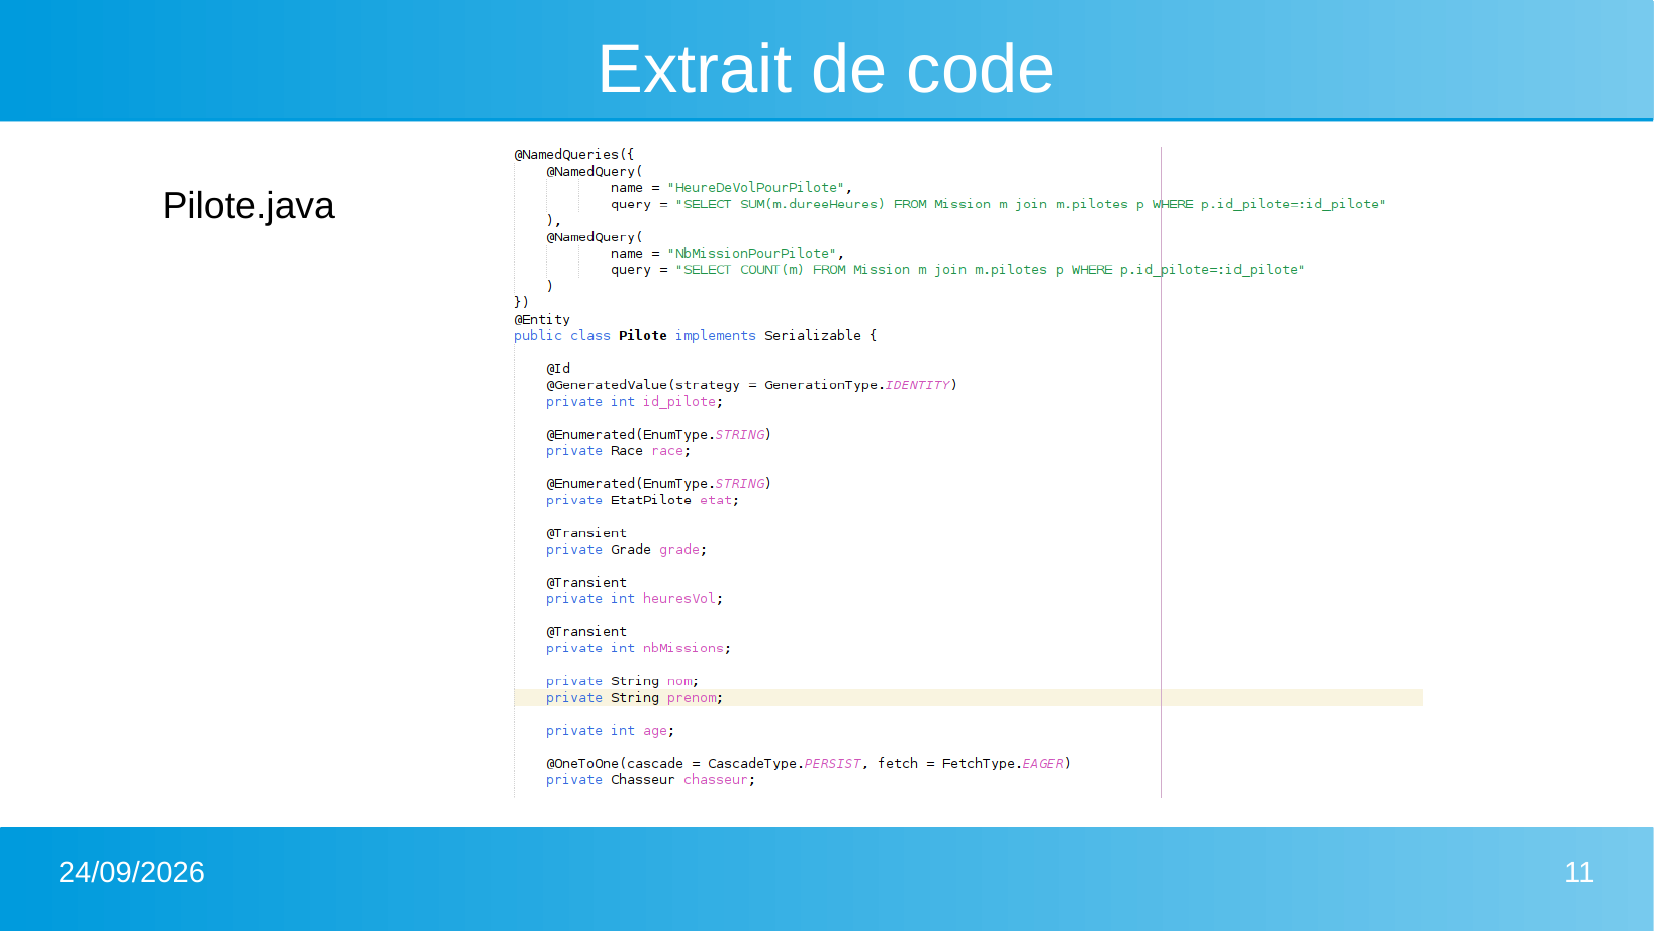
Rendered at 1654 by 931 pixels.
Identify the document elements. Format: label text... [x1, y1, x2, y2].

text_box Pilote.java [147, 177, 827, 235]
title Extrait de code [59, 29, 1595, 108]
picture [501, 147, 1423, 798]
